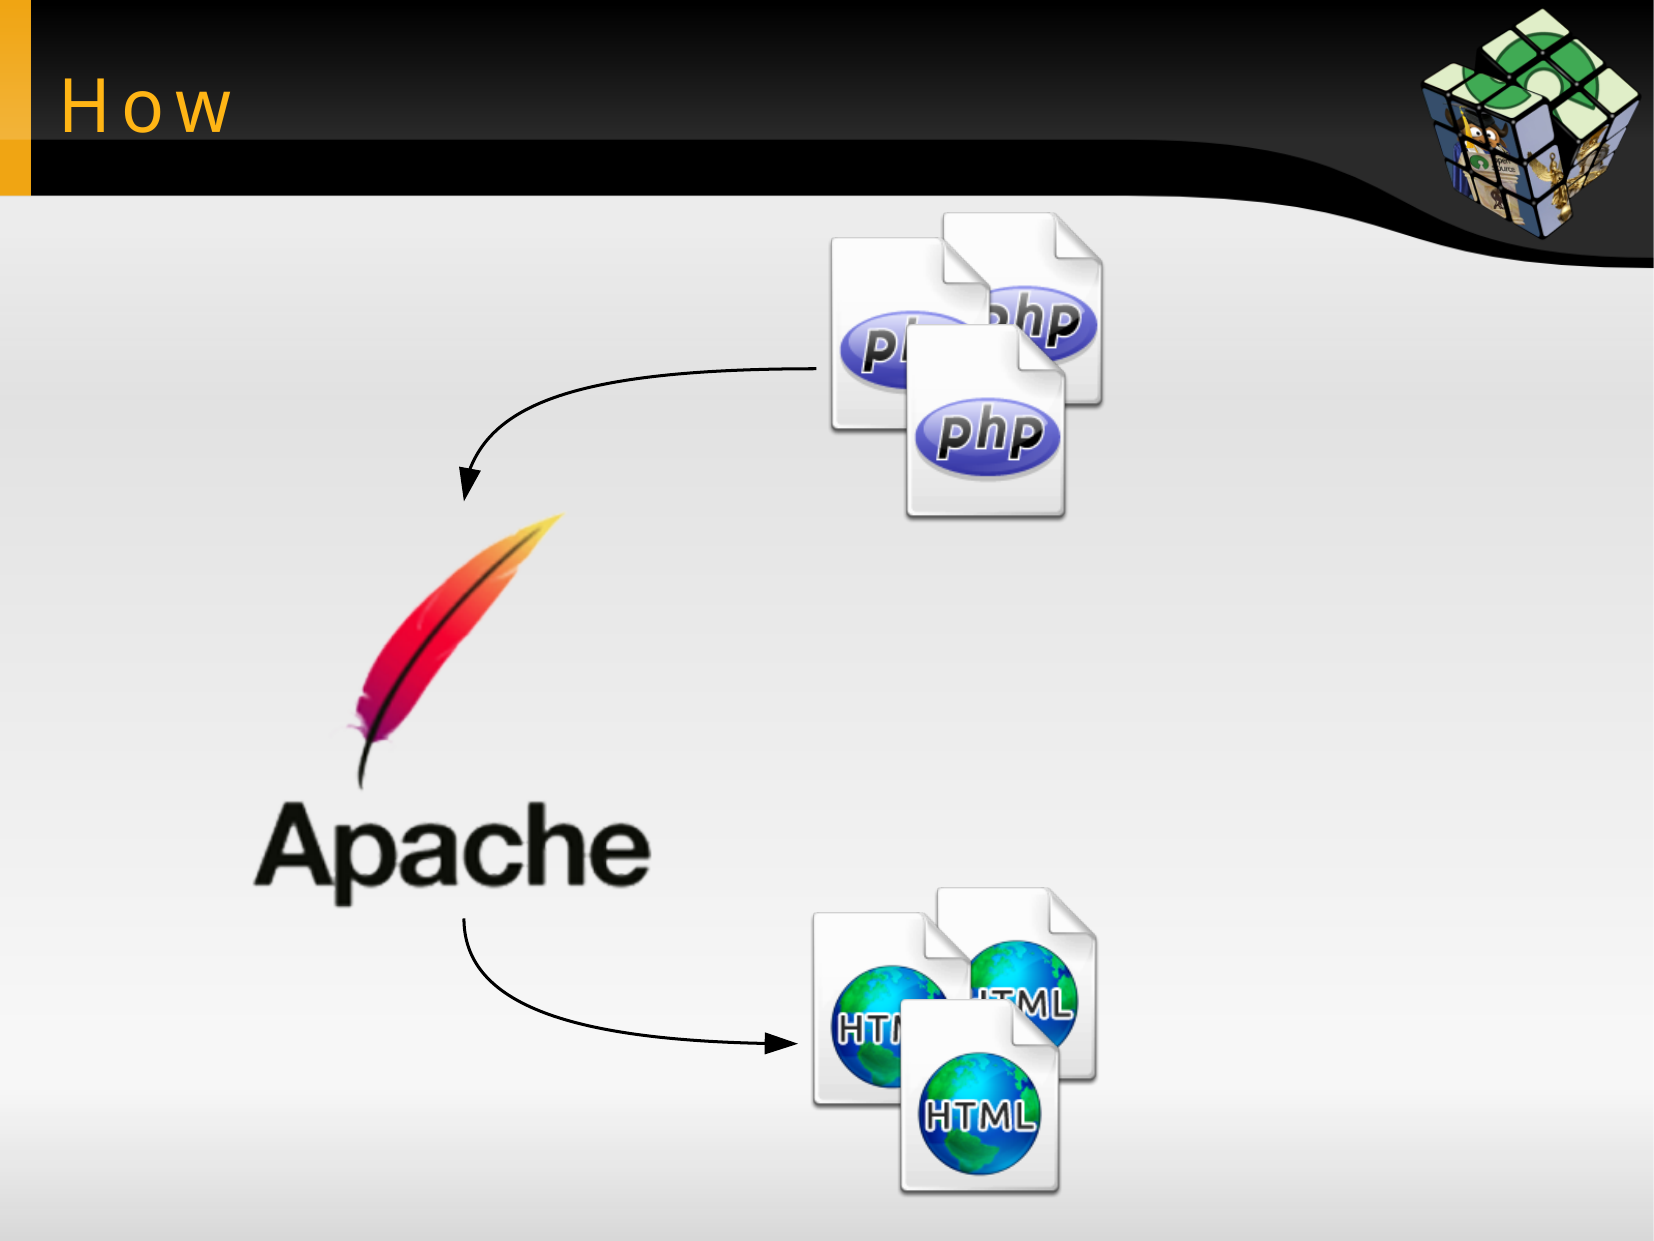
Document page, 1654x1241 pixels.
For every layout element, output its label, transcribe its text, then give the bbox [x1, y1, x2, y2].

title How [59, 29, 1270, 178]
picture [0, 0, 1654, 1241]
